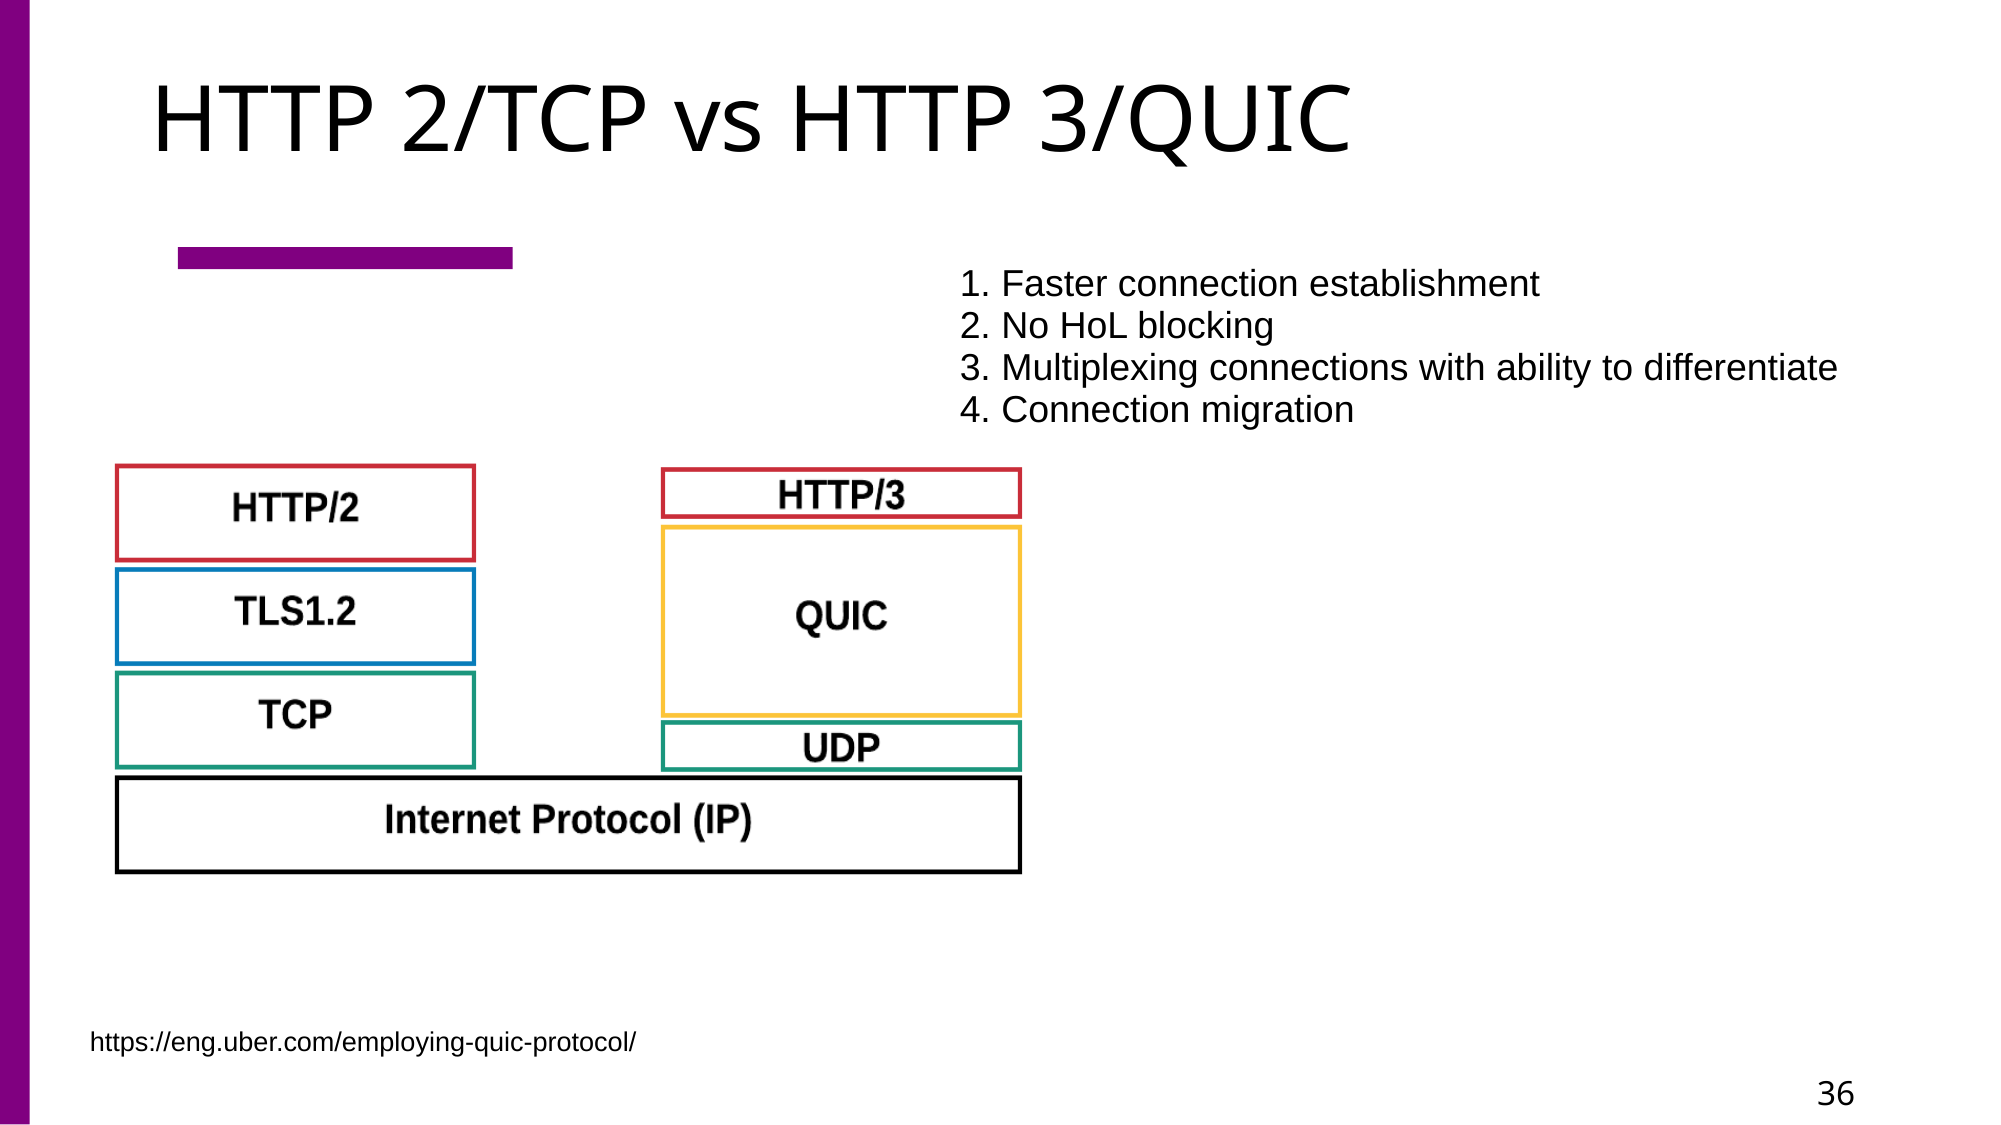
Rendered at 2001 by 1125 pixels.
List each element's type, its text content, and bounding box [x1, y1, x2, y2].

text_box https://eng.uber.com/employing-quic-protocol/ [75, 1020, 1351, 1066]
title HTTP 2/TCP vs HTTP 3/QUIC [99, 29, 1801, 201]
picture [75, 419, 1062, 920]
text_box 1. Faster connection establishment 2. No HoL blocking 3. Multiplexing connections with ability to differentiate 4. Connection migration [945, 254, 1951, 480]
